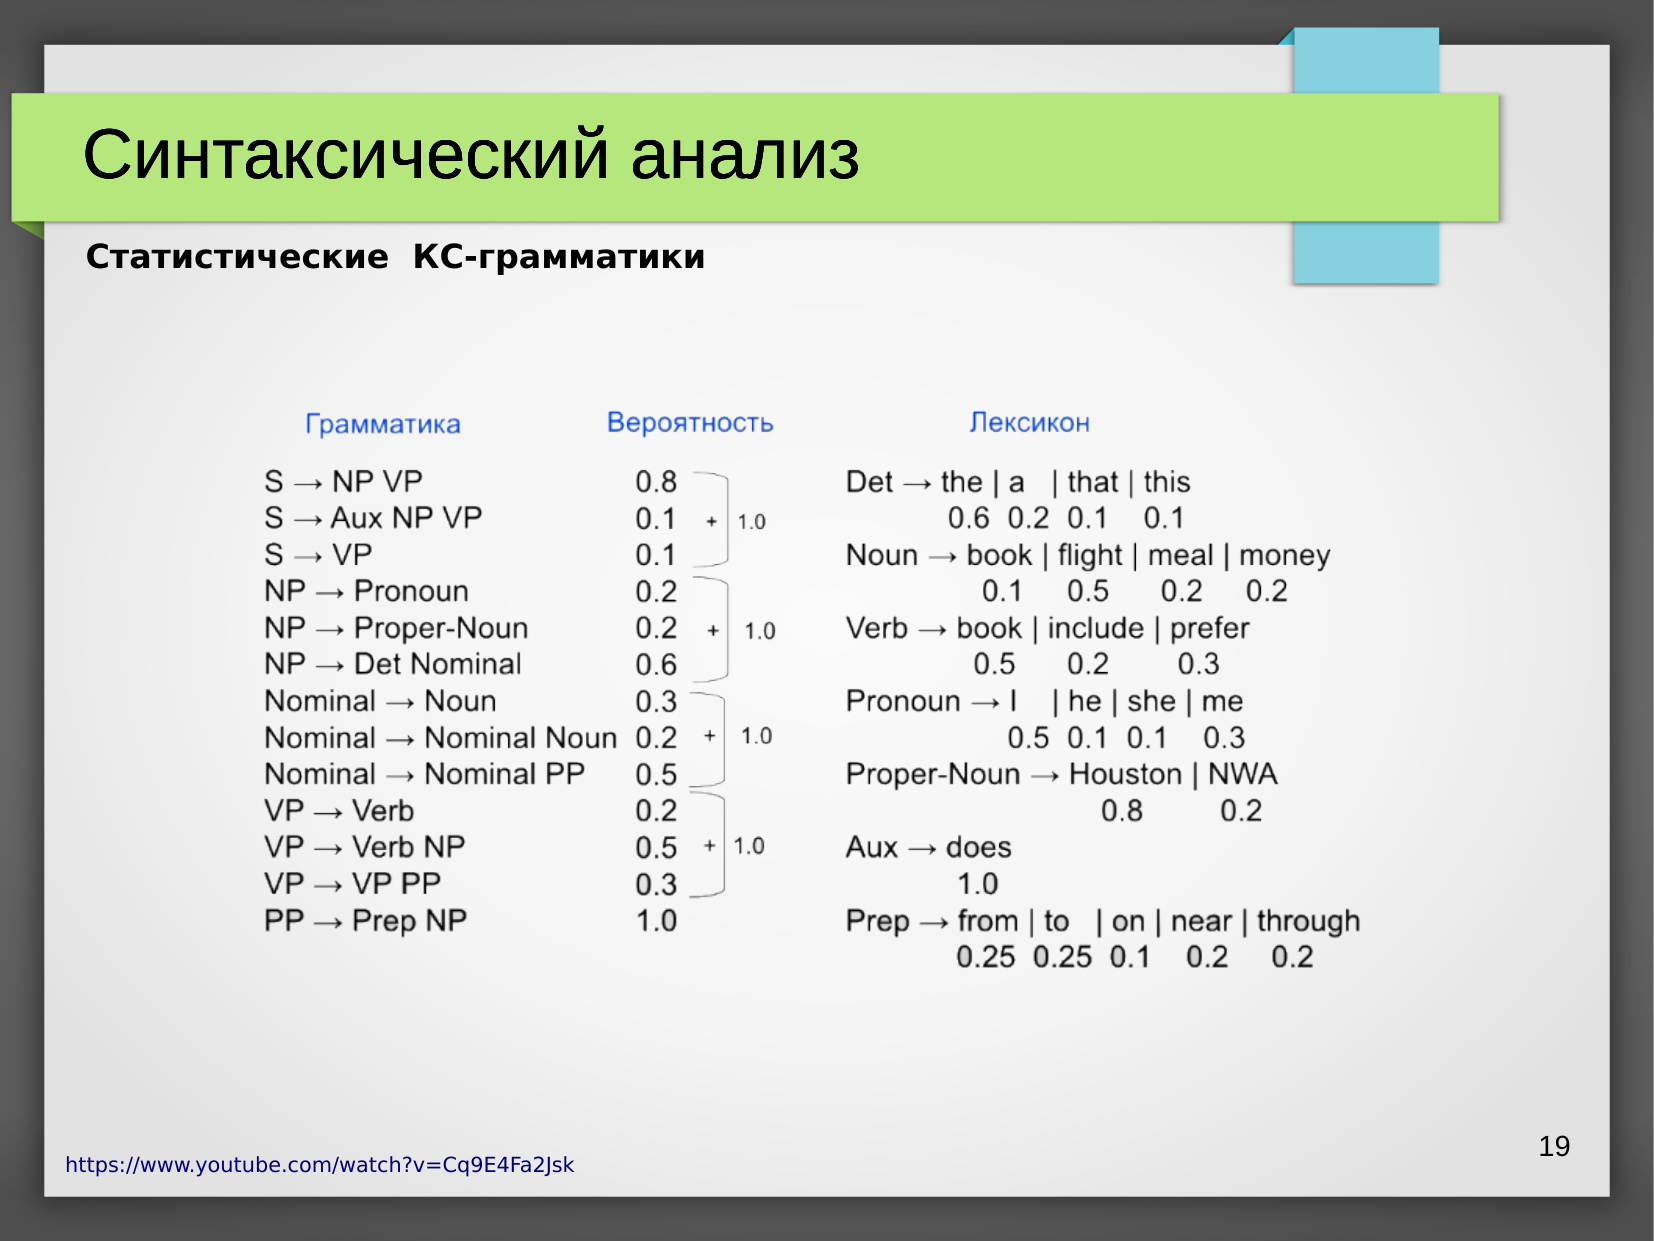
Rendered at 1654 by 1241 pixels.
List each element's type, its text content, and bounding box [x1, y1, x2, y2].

picture [0, 0, 1654, 1241]
text_box Статистические КС-грамматики [70, 230, 1075, 296]
text_box https://www.youtube.com/watch?v=Cq9E4Fa2Jsk [50, 1145, 615, 1185]
title Синтаксический анализ [82, 114, 993, 194]
